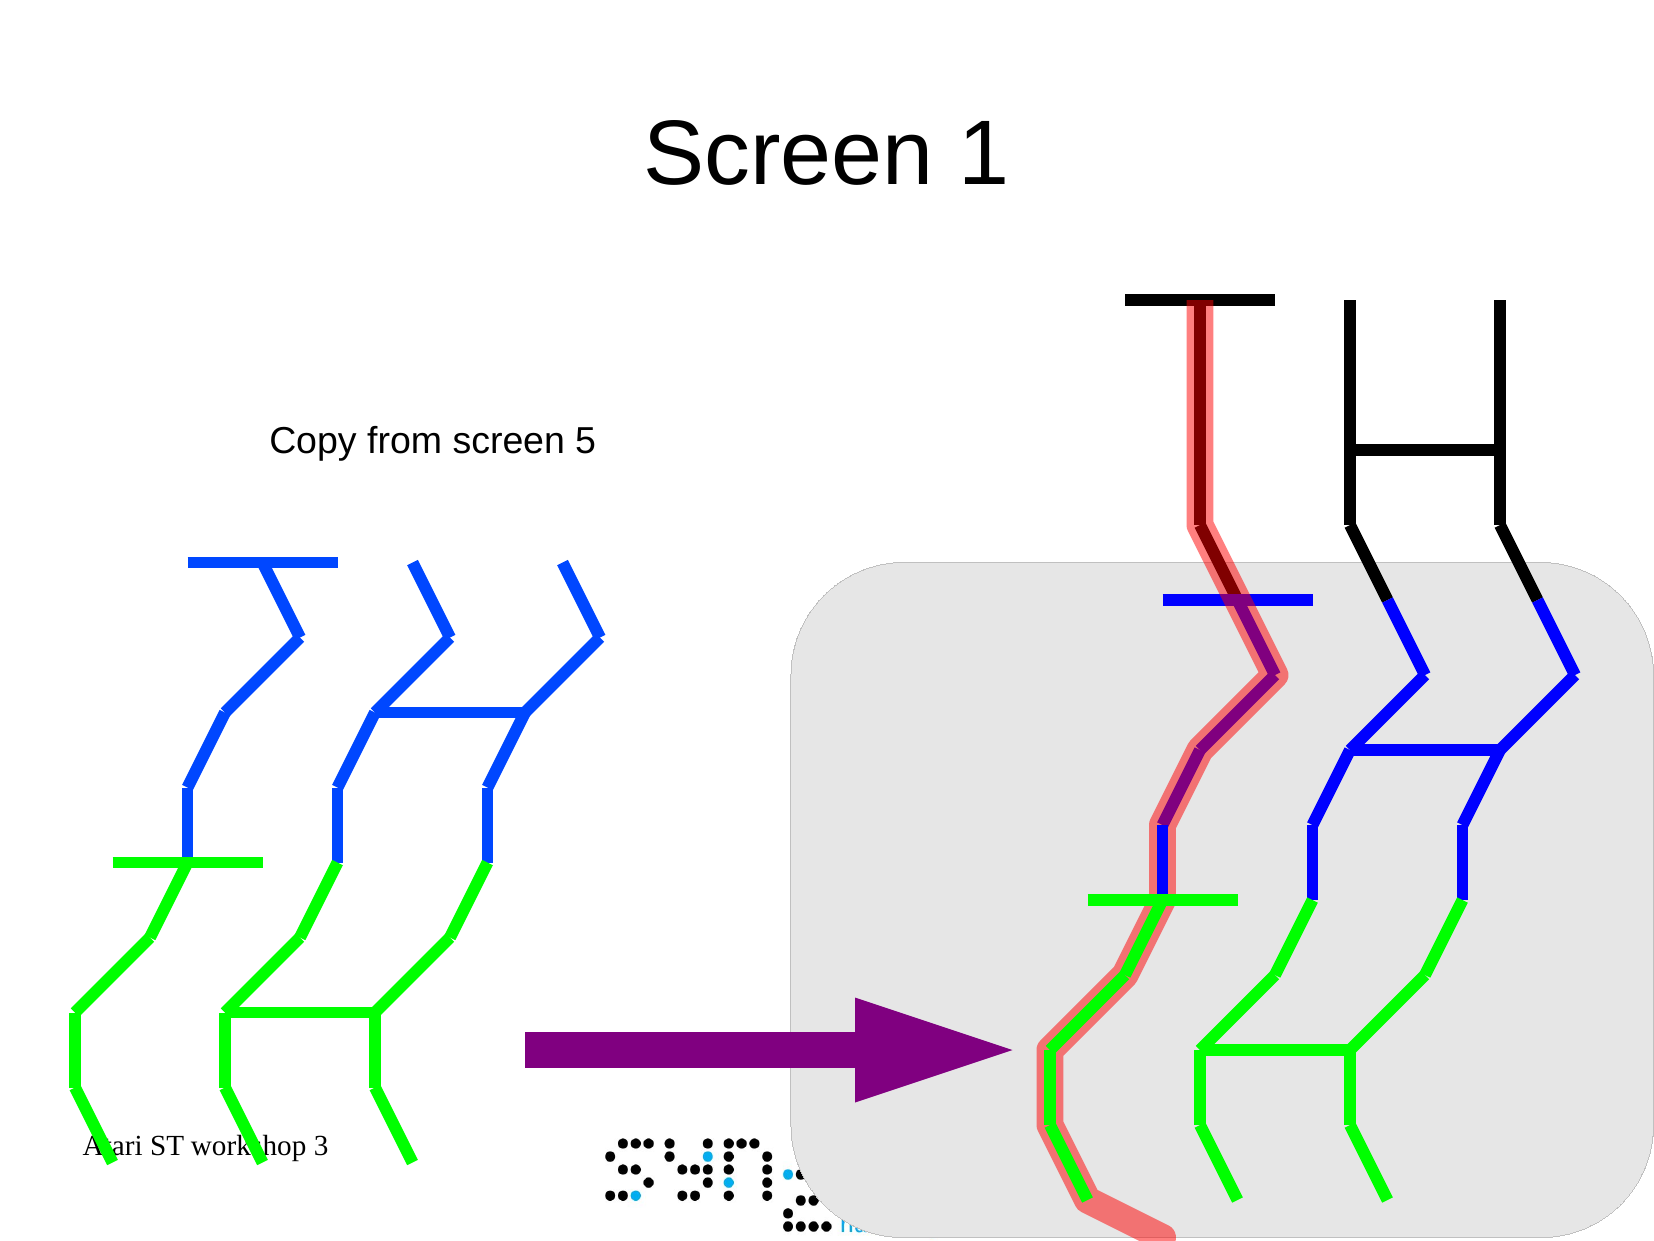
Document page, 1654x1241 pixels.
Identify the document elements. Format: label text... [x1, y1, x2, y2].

text_box [1064, 562, 1654, 1238]
title Screen 1 [82, 49, 1571, 257]
text_box [790, 562, 1257, 1238]
picture [600, 1124, 1025, 1241]
text_box Copy from screen 5 [254, 412, 611, 470]
text_box [1366, 562, 1567, 744]
